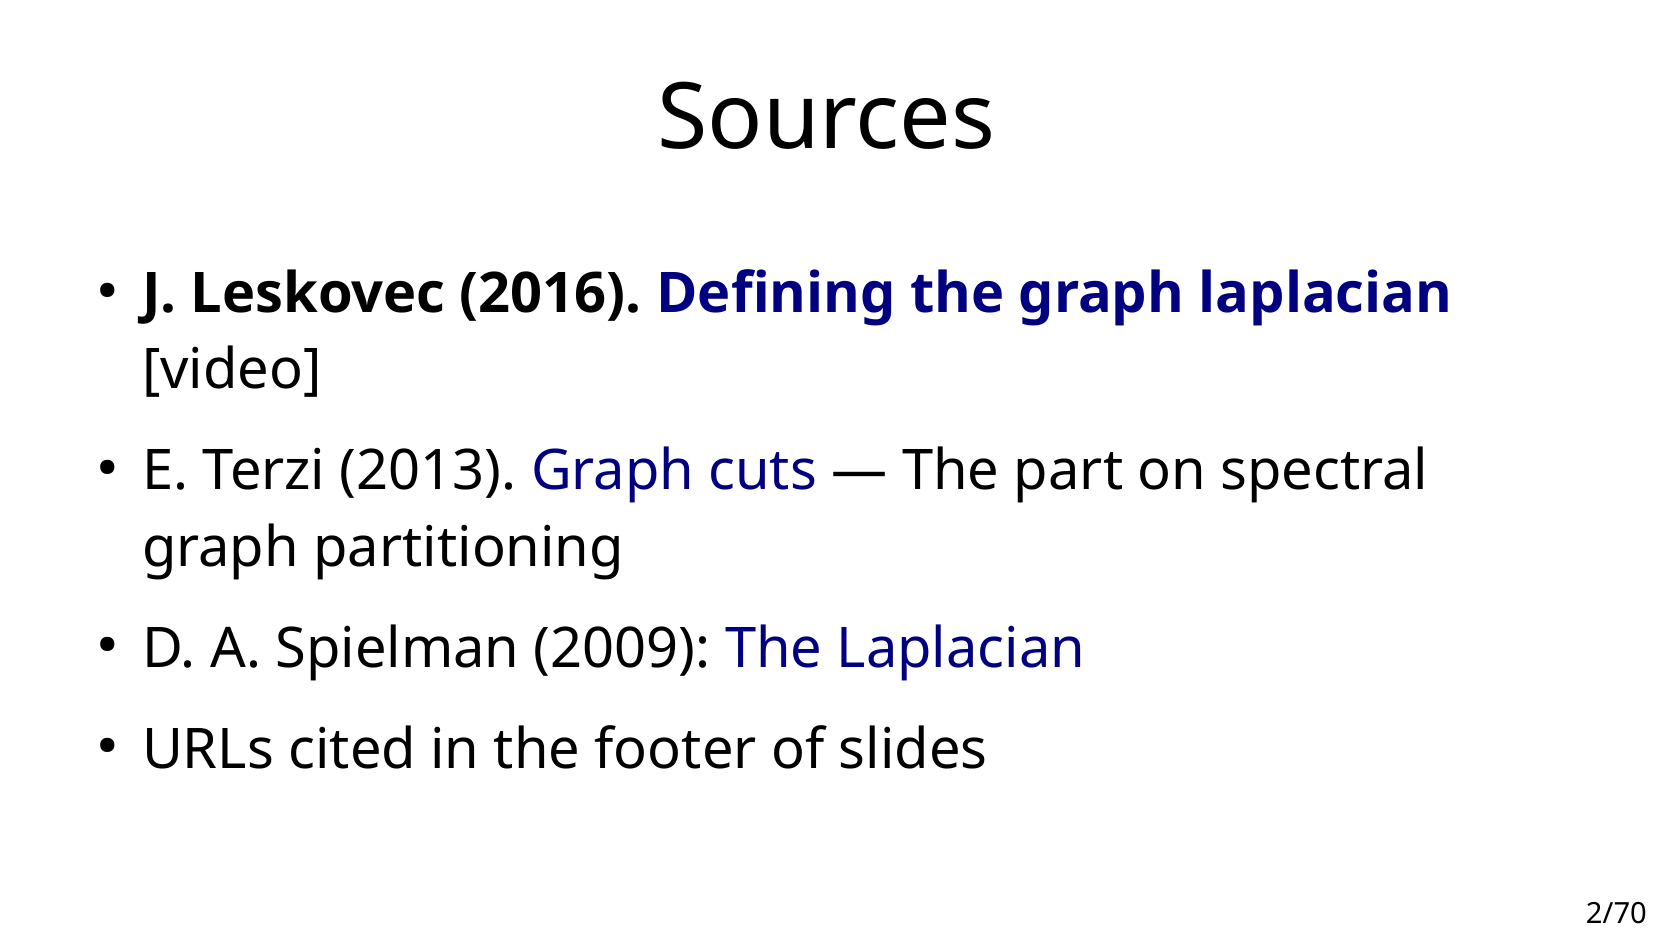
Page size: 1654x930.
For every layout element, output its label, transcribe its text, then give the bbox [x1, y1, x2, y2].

title Sources [82, 1, 1571, 225]
list J. Leskovec (2016). Defining the graph laplacian [video] E. Terzi (2013). Graph cuts — The part on spectral graph partitioning D. A. Spielman (2009): The Laplacian URLs cited in the footer of slides [82, 252, 1571, 793]
